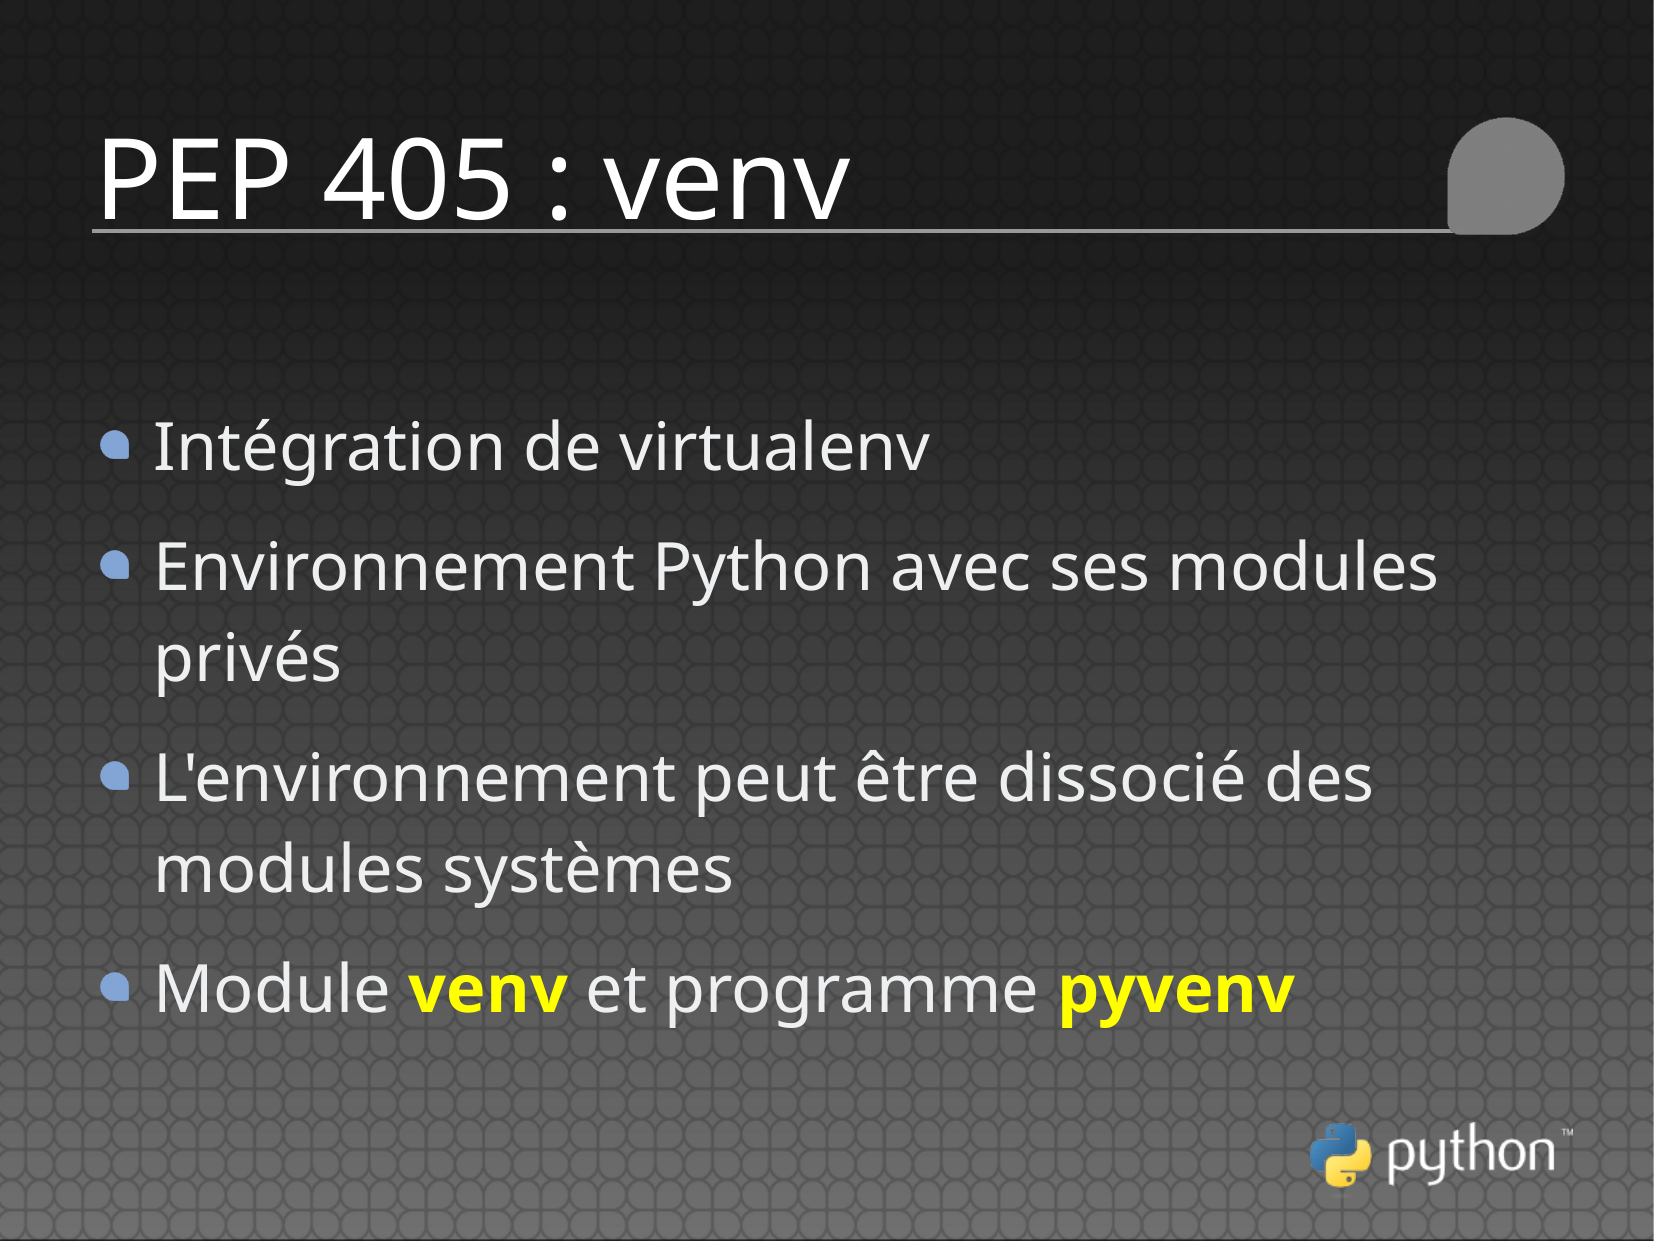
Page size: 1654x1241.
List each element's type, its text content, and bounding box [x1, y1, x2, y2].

list Intégration de virtualenv Environnement Python avec ses modules privés L'environnement peut être dissocié des modules systèmes Module venv et programme pyvenv [82, 290, 1571, 1094]
picture [0, 0, 1654, 1241]
title PEP 405 : venv [94, 100, 1426, 251]
